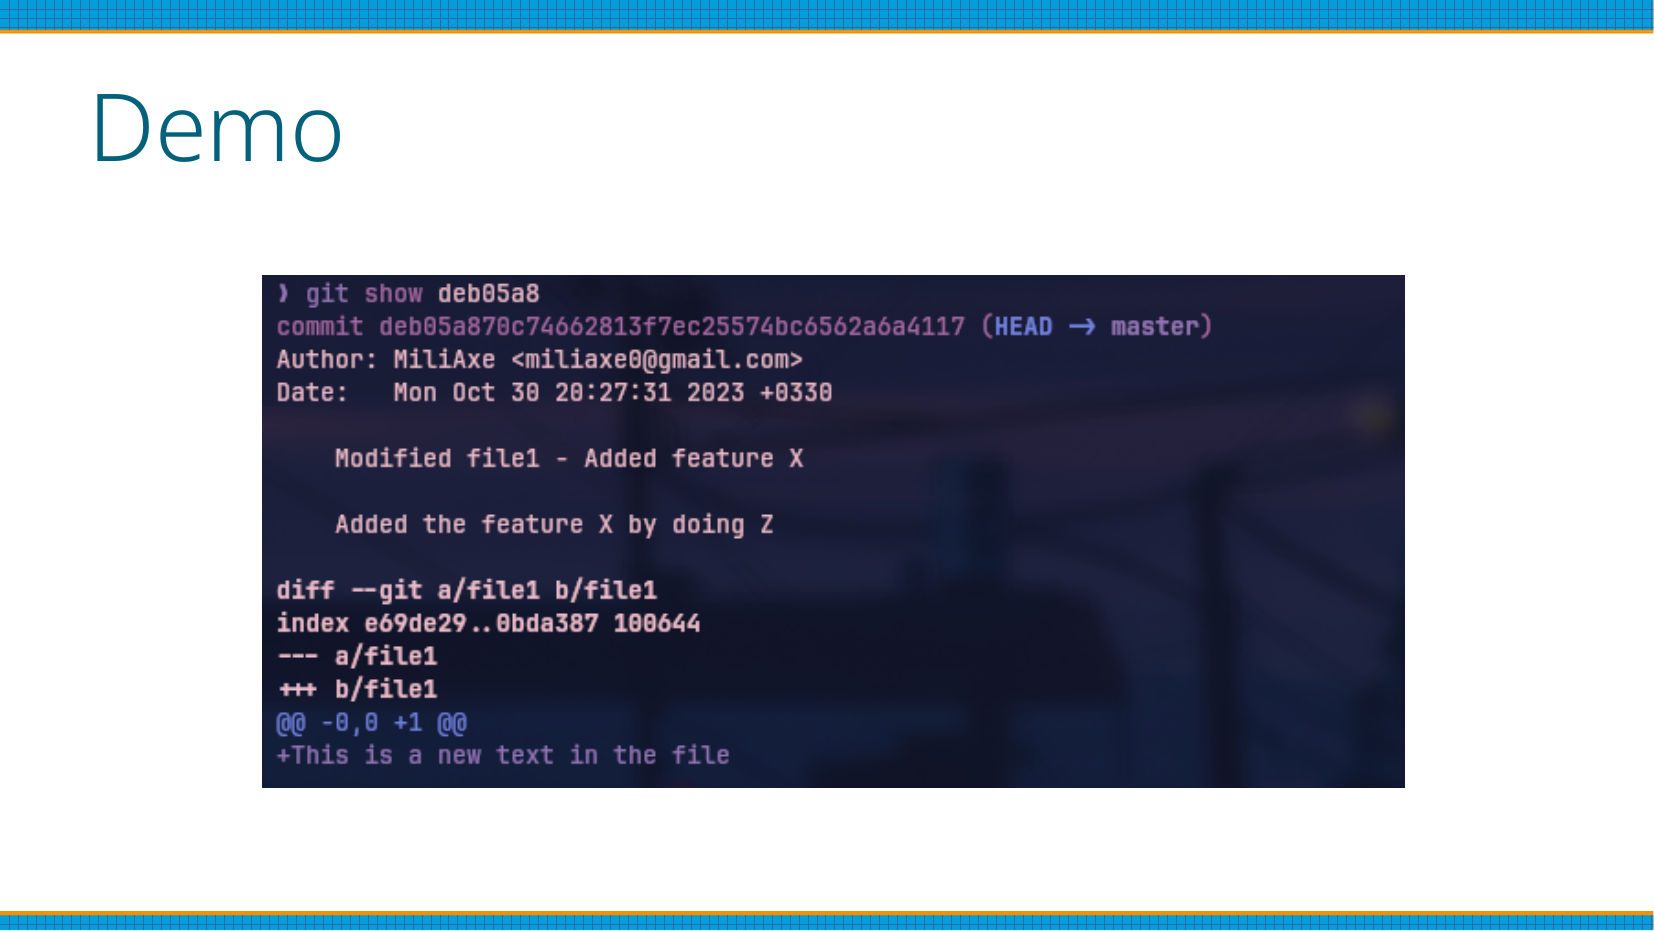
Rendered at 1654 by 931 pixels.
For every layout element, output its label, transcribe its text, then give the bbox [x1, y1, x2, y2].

picture [262, 275, 1405, 788]
title Demo [88, 44, 1565, 207]
